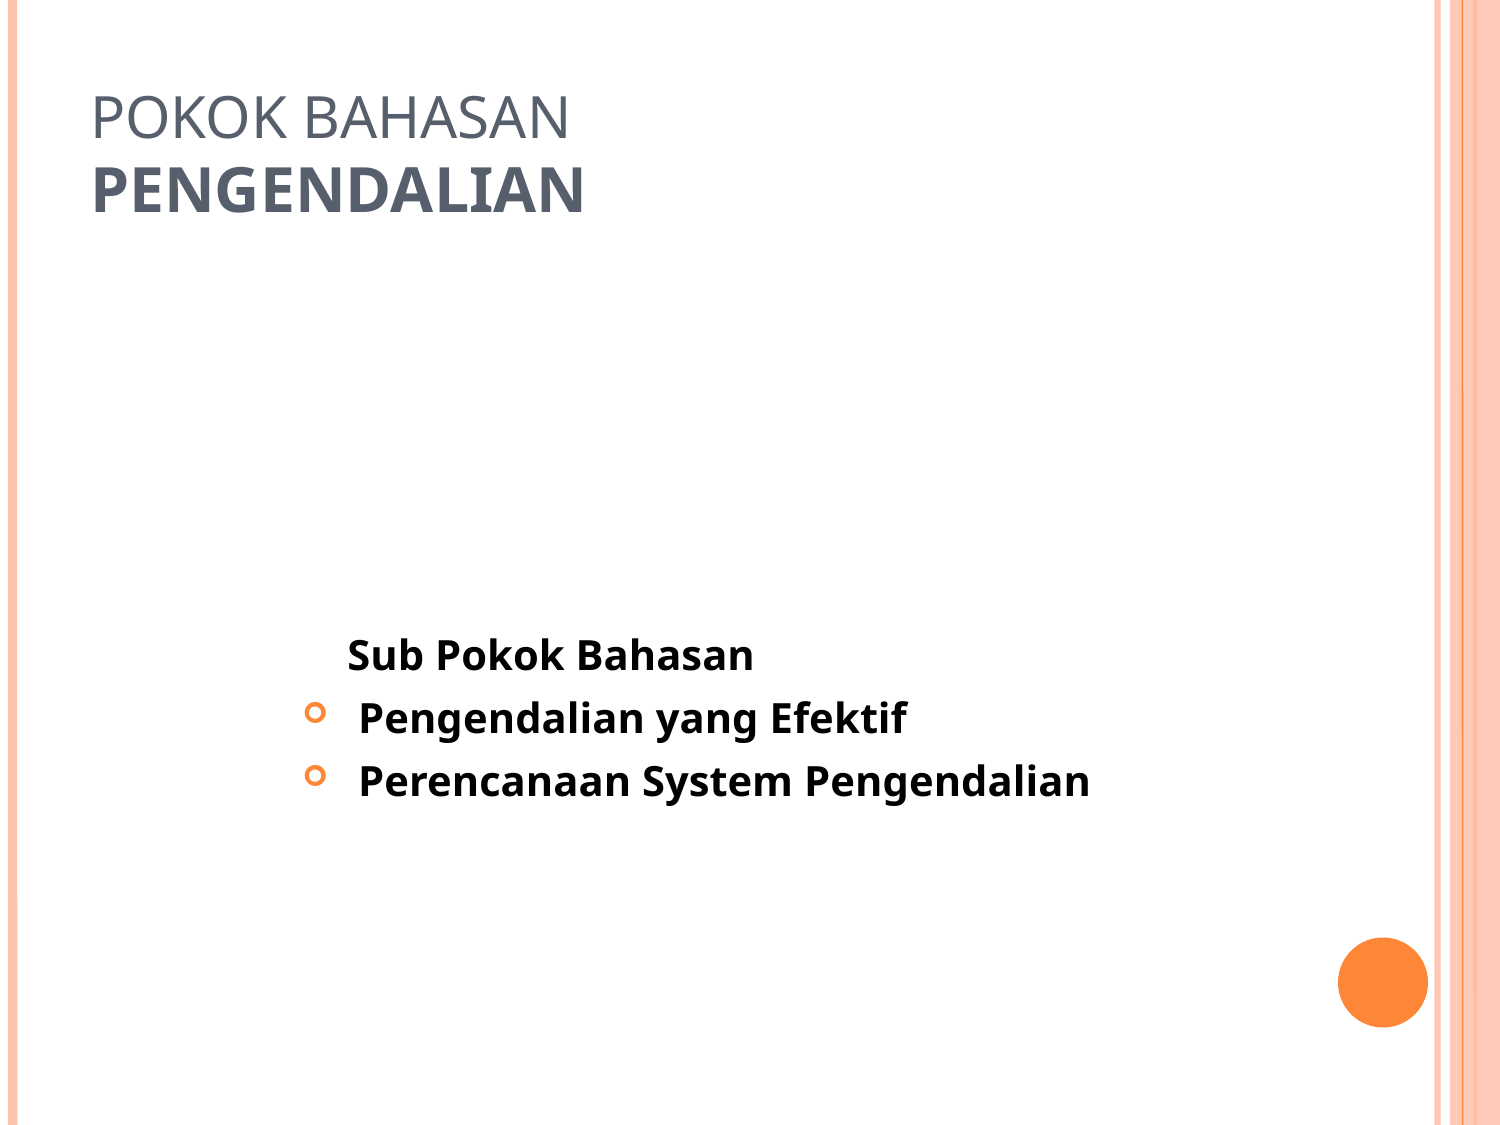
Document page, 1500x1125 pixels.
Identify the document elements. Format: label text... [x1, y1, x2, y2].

title Pokok Bahasan PENGENDALIAN [75, 45, 1300, 233]
list Sub Pokok Bahasan Pengendalian yang Efektif Perencanaan System Pengendalian [287, 621, 1245, 925]
